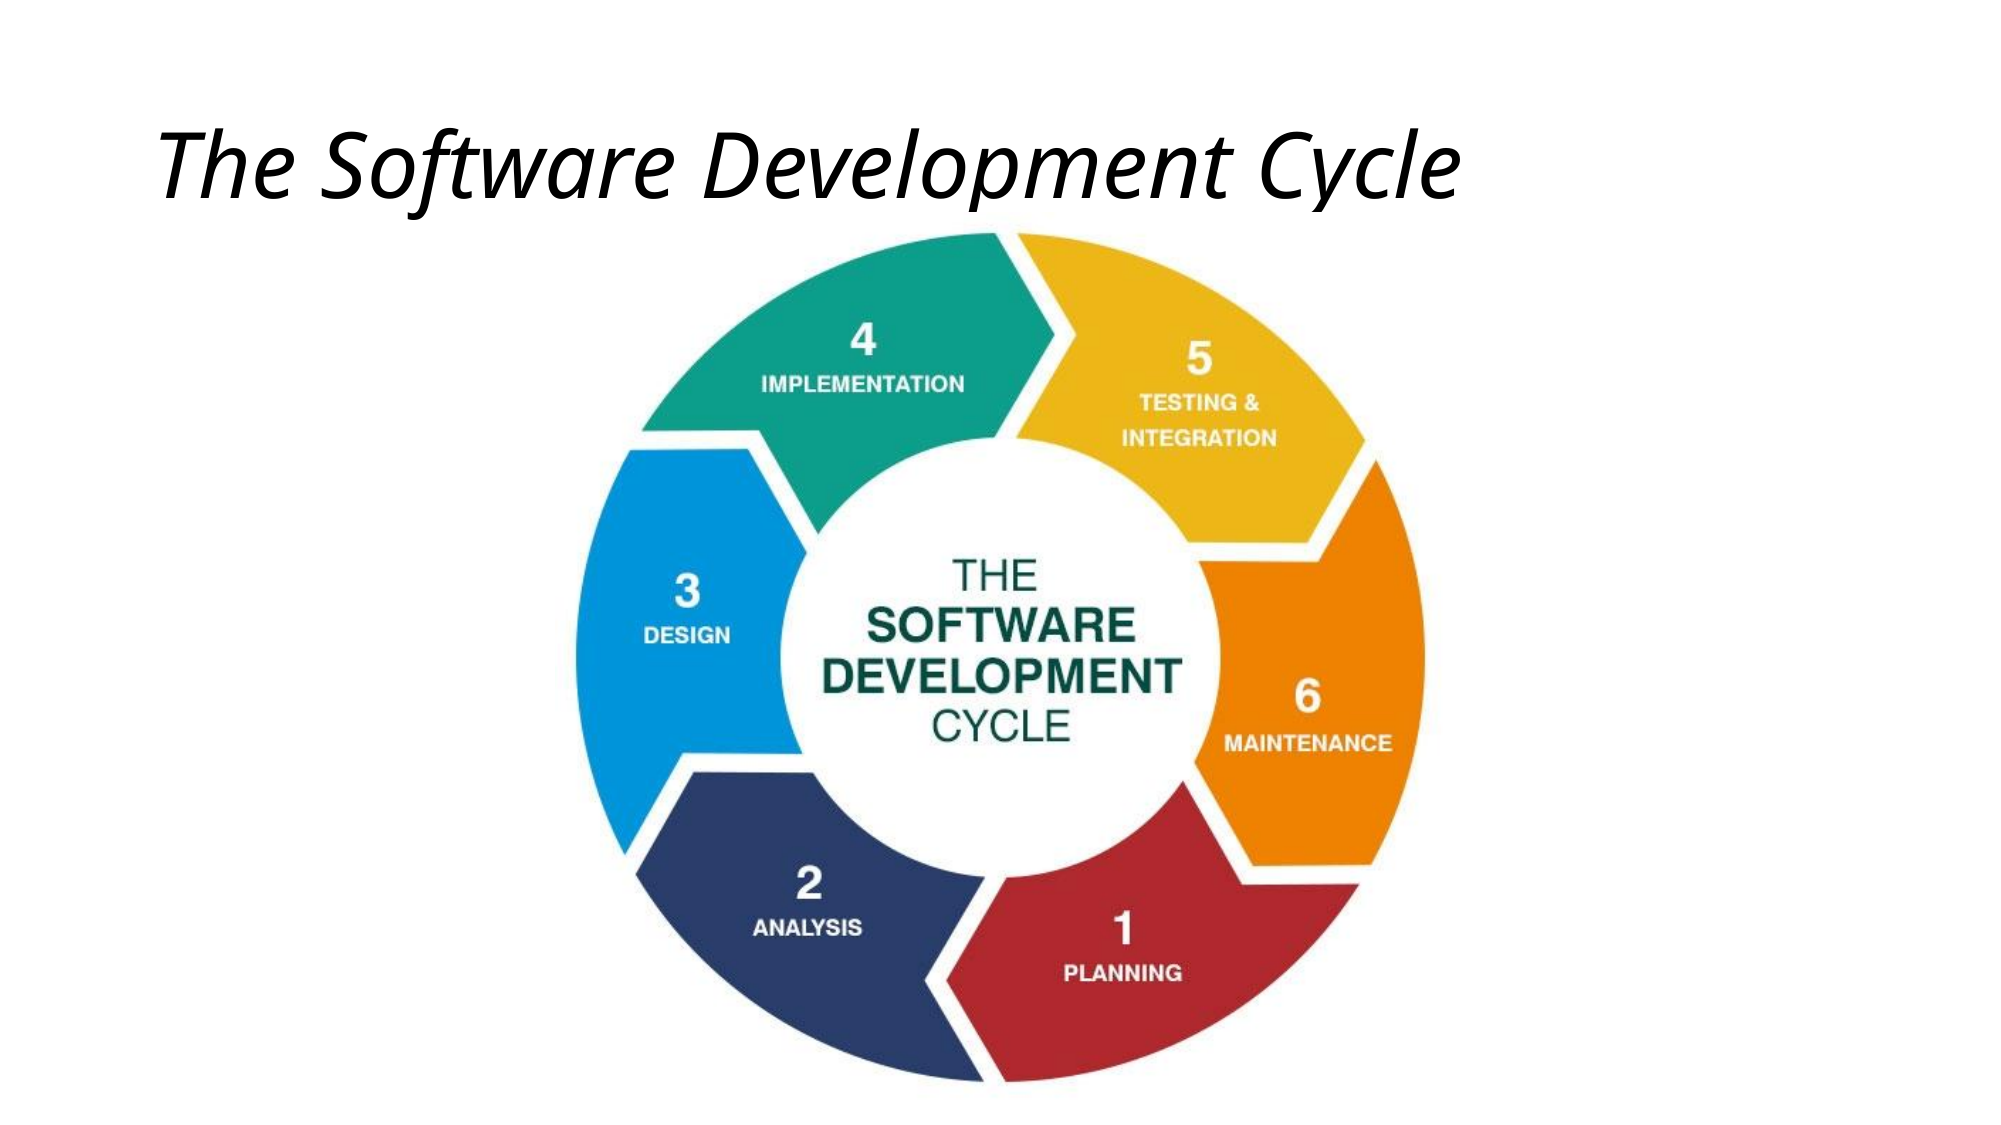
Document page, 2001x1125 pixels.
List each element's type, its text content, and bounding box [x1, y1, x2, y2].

title The Software Development Cycle [137, 59, 1863, 278]
picture [555, 212, 1445, 1102]
